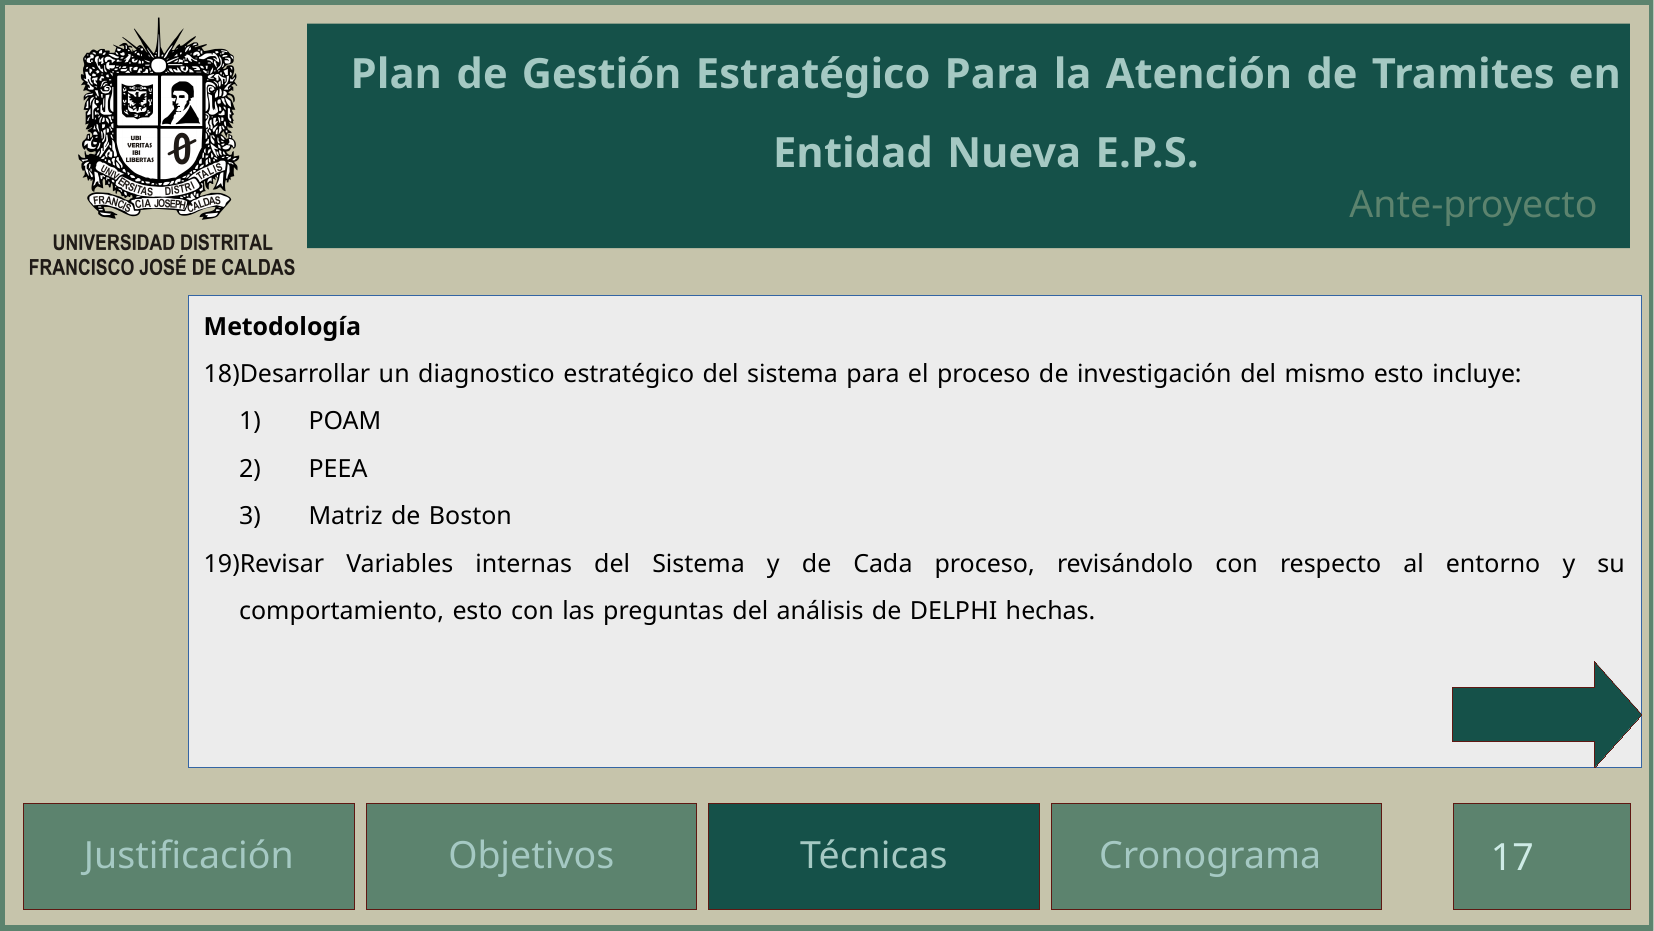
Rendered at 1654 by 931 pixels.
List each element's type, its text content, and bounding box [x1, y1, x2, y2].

text_box Cronograma [1051, 803, 1382, 910]
text_box <número> [1393, 814, 1631, 901]
text_box [0, 0, 1654, 931]
picture [12, 0, 308, 296]
text_box Justificación [23, 803, 355, 910]
text_box Ante-proyecto [1334, 162, 1642, 249]
text_box Técnicas [708, 803, 1040, 910]
text_box Metodología Desarrollar un diagnostico estratégico del sistema para el proceso de investigación del mismo esto incluye: POAM PEEA Matriz de Boston Revisar Variables internas del Sistema y de Cada proceso, revisándolo con respecto al entorno y su comportamiento, esto con las preguntas del análisis de DELPHI hechas. [188, 295, 1642, 768]
text_box Plan de Gestión Estratégico Para la Atención de Tramites en Entidad Nueva E.P.S. [318, 27, 1654, 201]
text_box Objetivos [366, 803, 697, 910]
